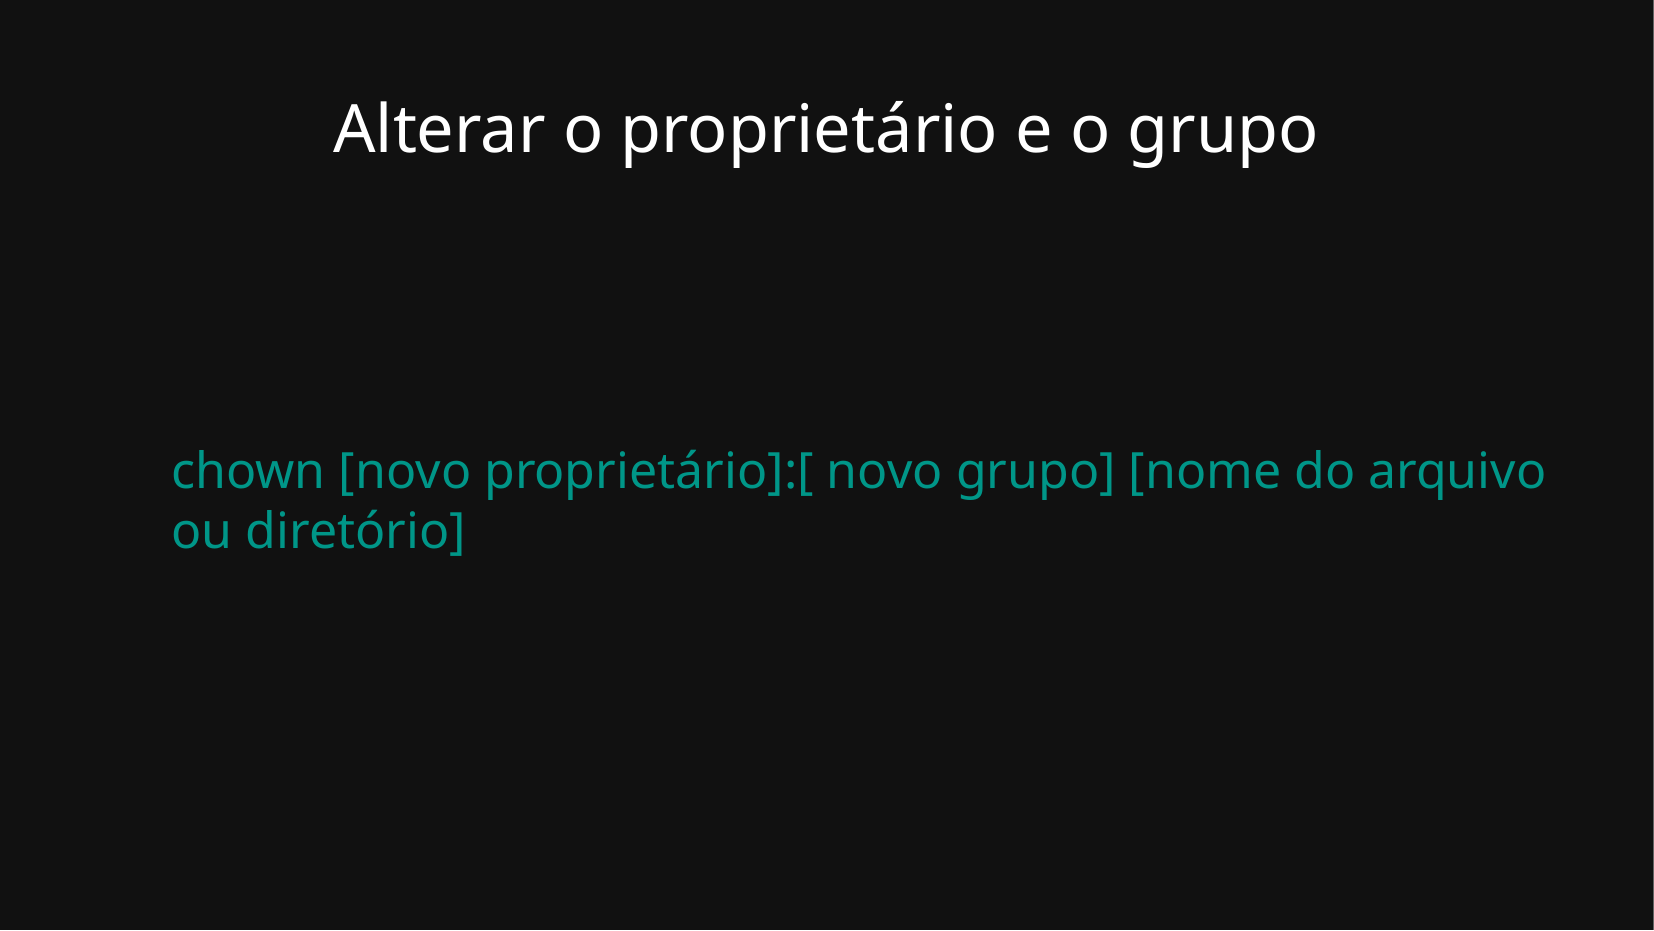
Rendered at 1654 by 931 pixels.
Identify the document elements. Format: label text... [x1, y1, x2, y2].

text_box Alterar o proprietário e o grupo [82, 73, 1571, 177]
text_box chown [novo proprietário]:[ novo grupo] [nome do arquivo ou diretório] [156, 424, 1585, 507]
